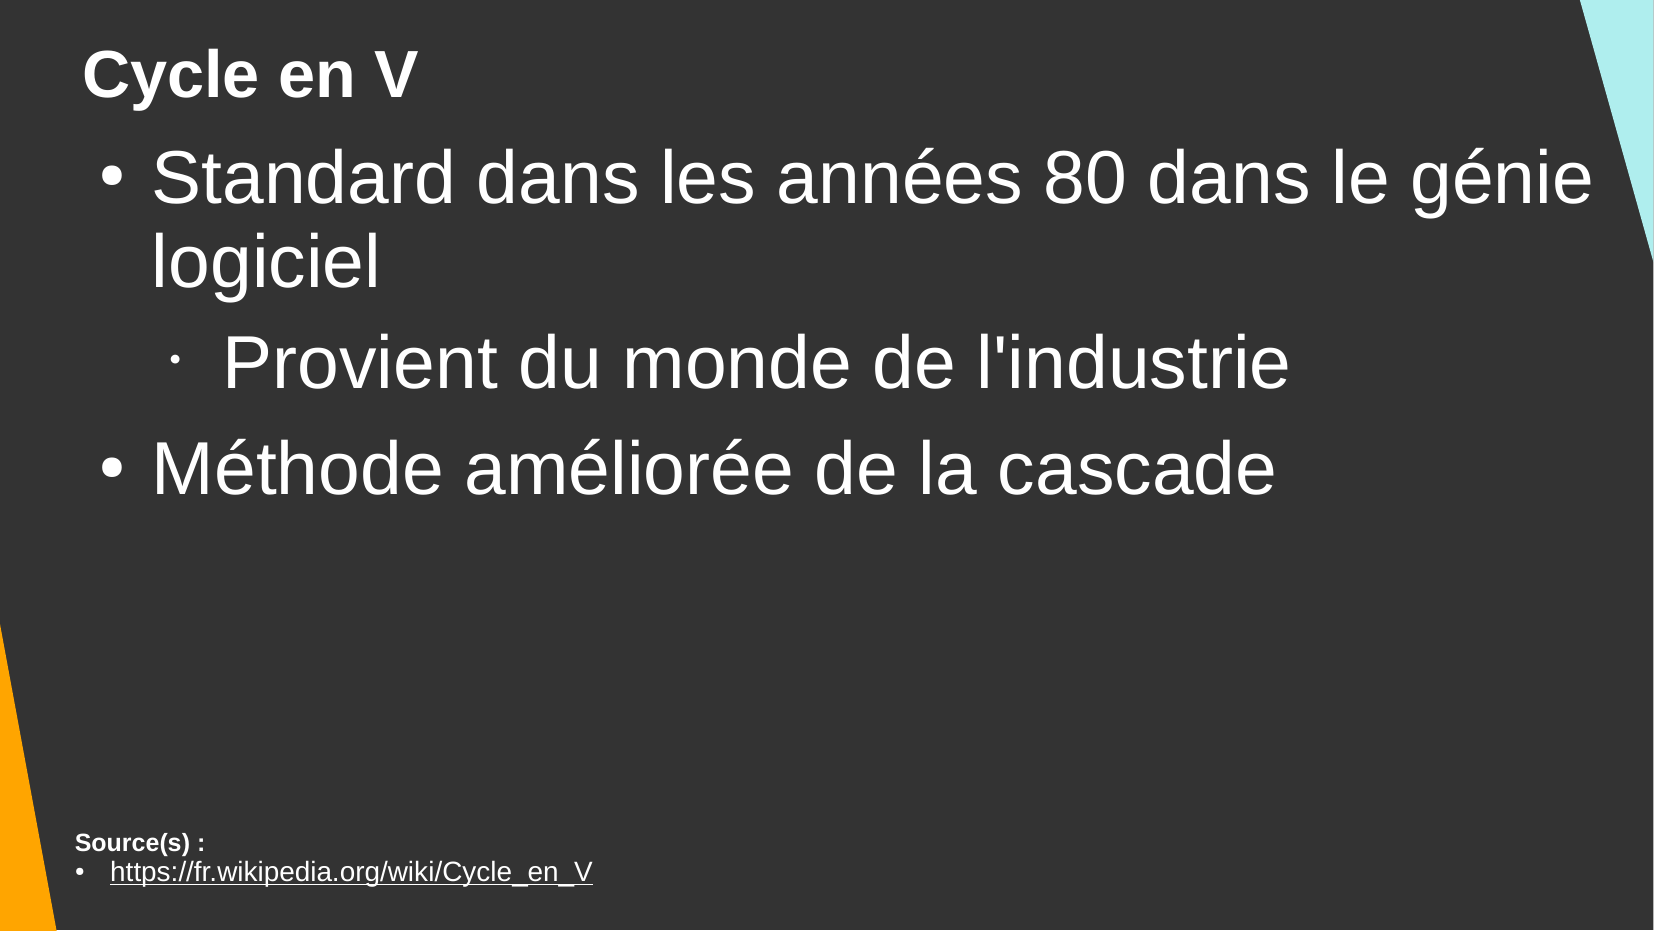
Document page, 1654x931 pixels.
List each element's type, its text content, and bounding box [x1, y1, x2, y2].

text_box [1579, 0, 1654, 265]
list Standard dans les années 80 dans le génie logiciel Provient du monde de l'industrie Méthode améliorée de la cascade [80, 135, 1620, 777]
text_box Source(s) : https://fr.wikipedia.org/wiki/Cycle_en_V [59, 821, 1546, 920]
text_box [0, 624, 57, 931]
title Cycle en V [82, 37, 1571, 122]
